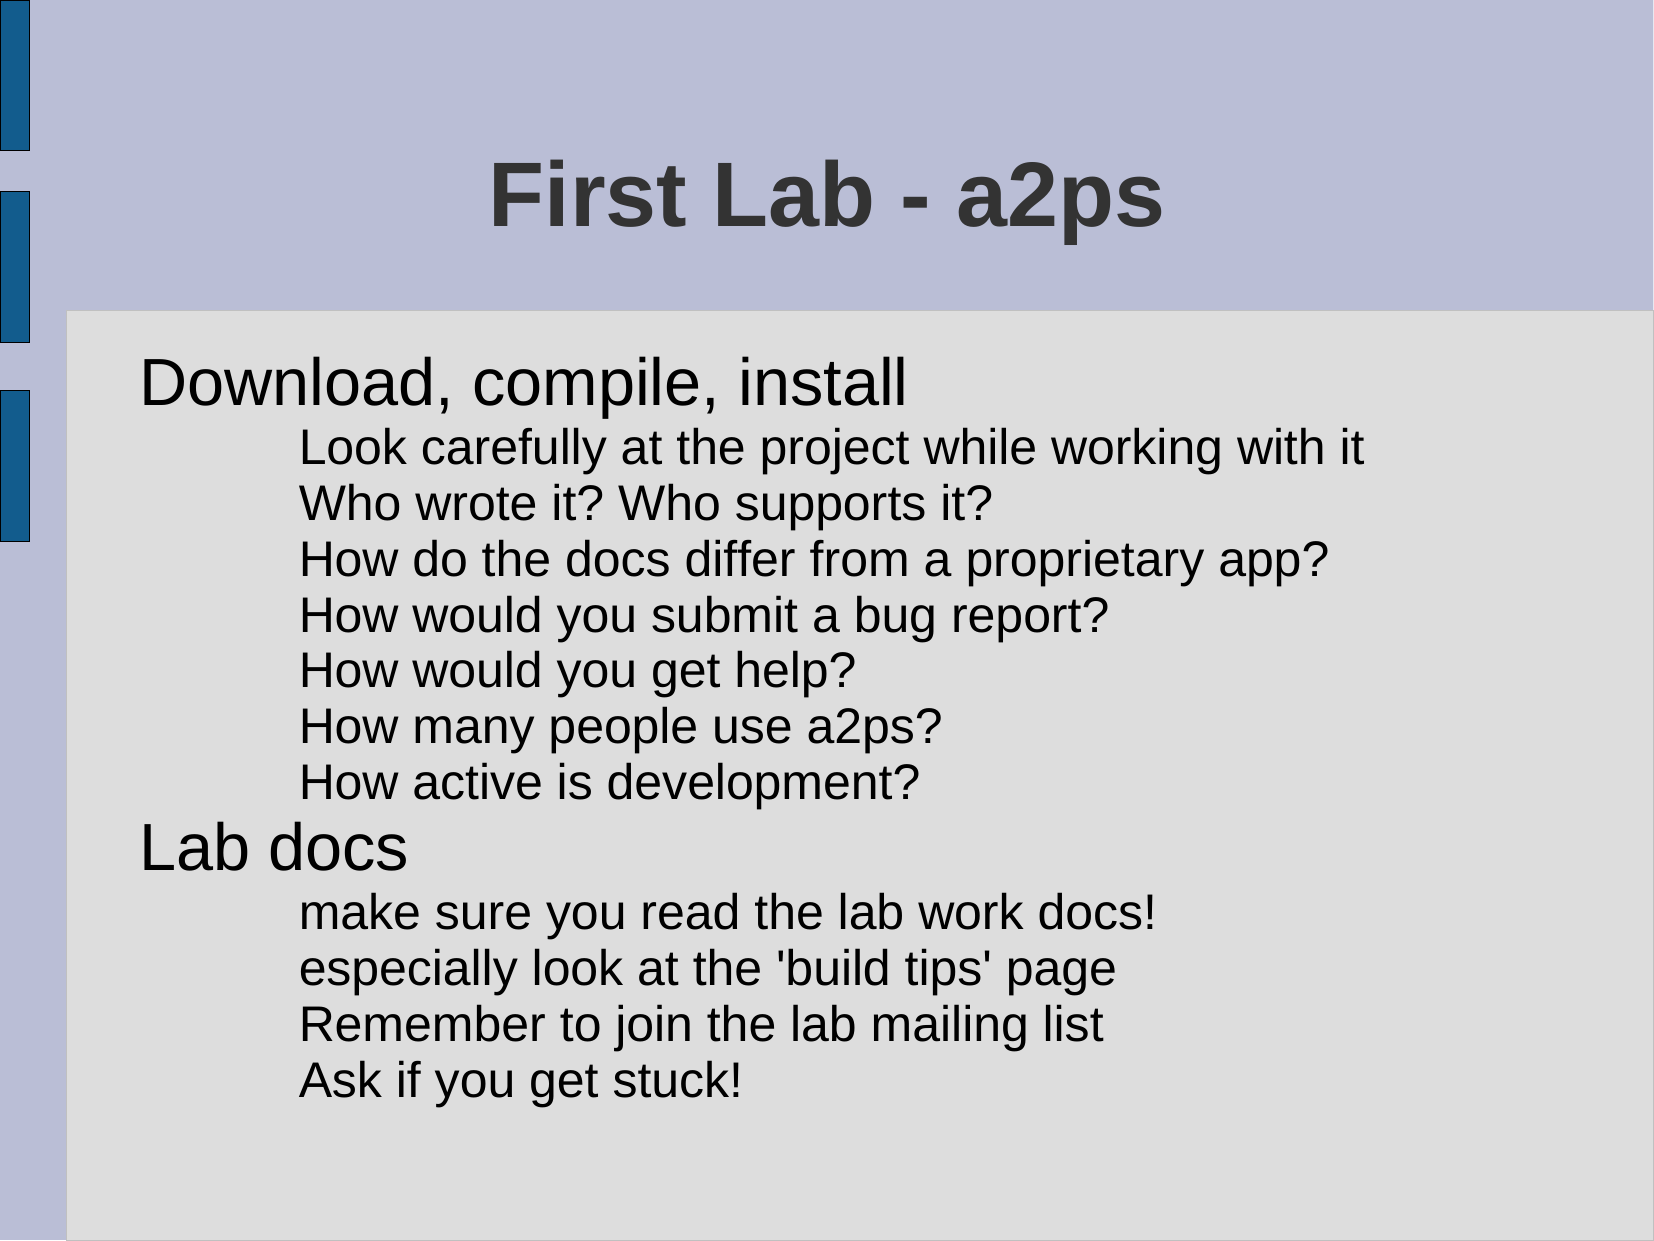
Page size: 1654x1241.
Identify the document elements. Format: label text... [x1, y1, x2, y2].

title First Lab - a2ps [121, 98, 1534, 291]
list Download, compile, install Look carefully at the project while working with it Who wrote it? Who supports it? How do the docs differ from a proprietary app? How would you submit a bug report? How would you get help? How many people use a2ps? How active is development? Lab docs make sure you read the lab work docs! especially look at the 'build tips' page Remember to join the lab mailing list Ask if you get stuck! [121, 344, 1534, 1112]
